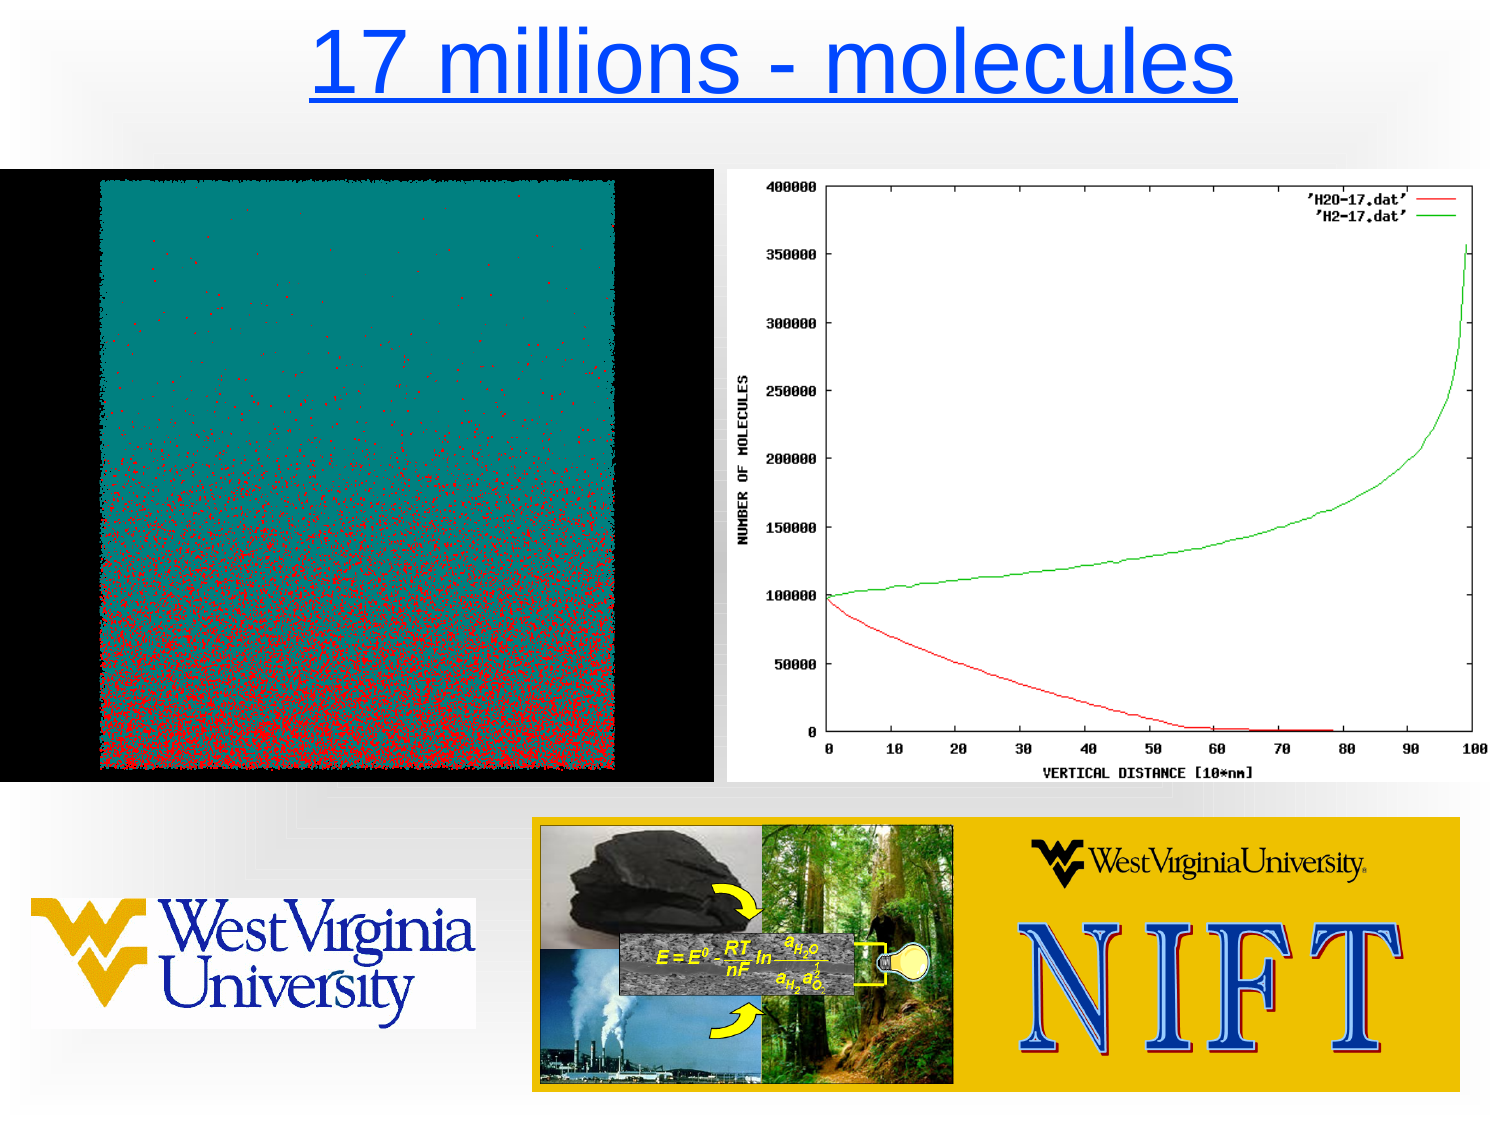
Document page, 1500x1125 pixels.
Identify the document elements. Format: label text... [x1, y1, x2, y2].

picture [727, 169, 1497, 782]
picture [0, 169, 714, 782]
picture [532, 817, 1460, 1092]
title 17 millions - molecules [136, 10, 1411, 113]
